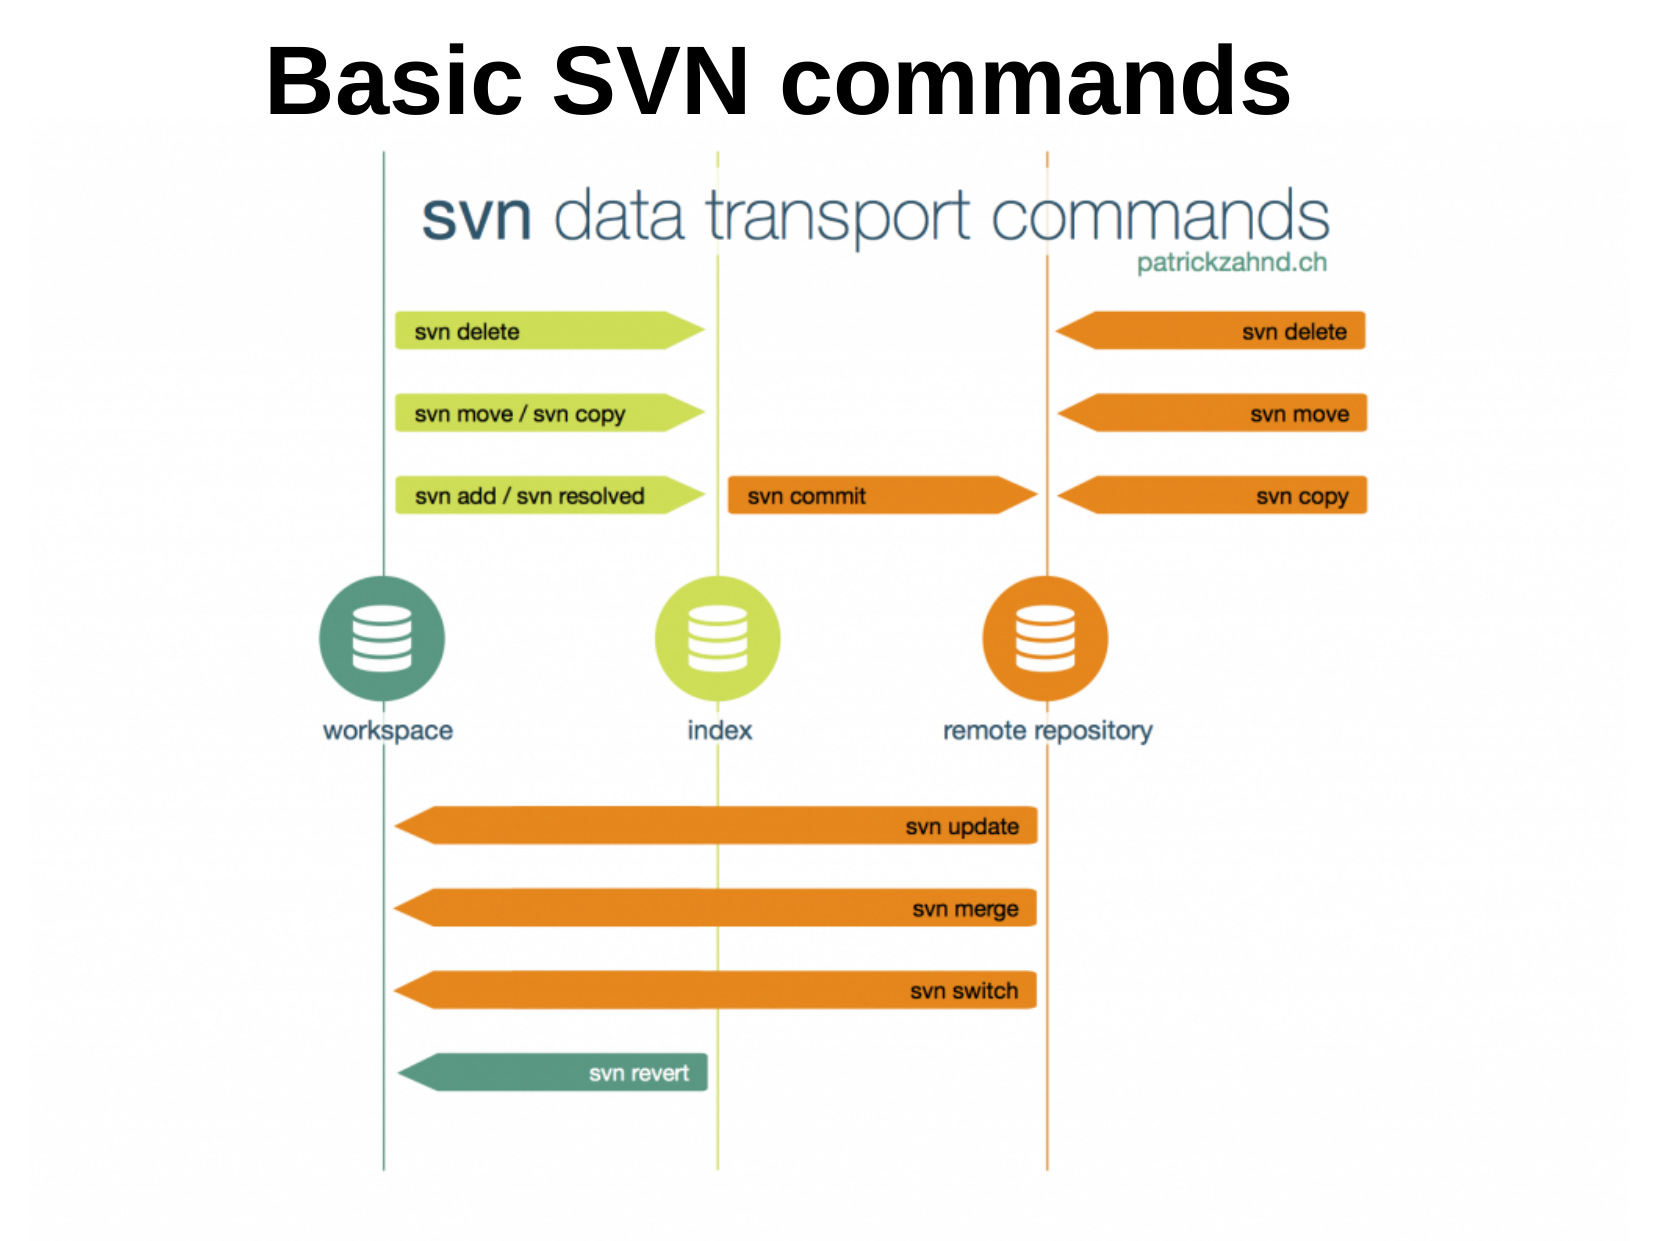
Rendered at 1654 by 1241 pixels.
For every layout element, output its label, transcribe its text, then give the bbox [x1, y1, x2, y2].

title Basic SVN commands [129, 19, 1430, 142]
picture [28, 118, 1630, 1241]
